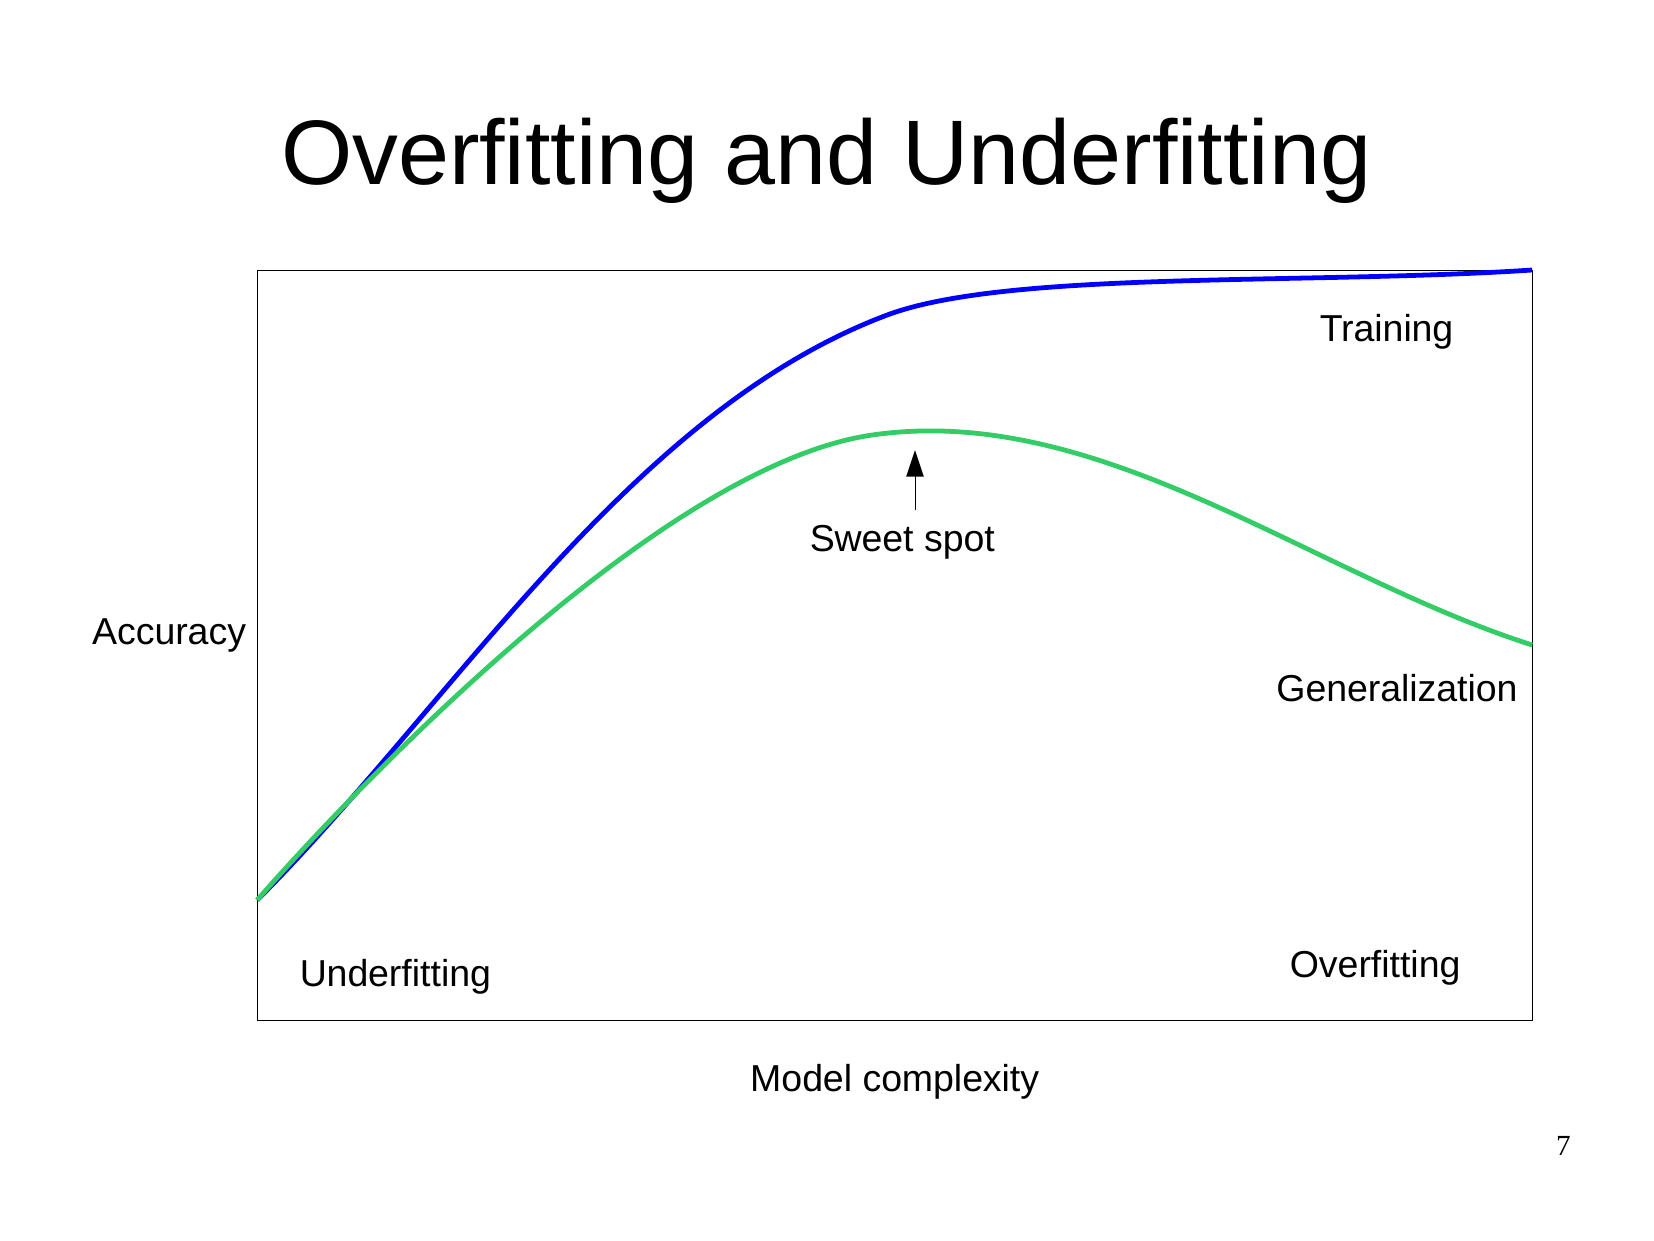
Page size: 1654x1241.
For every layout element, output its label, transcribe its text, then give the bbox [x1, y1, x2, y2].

text_box Accuracy [77, 603, 393, 661]
text_box Underfitting [285, 945, 506, 1002]
text_box Overfitting [1275, 935, 1501, 1011]
text_box Sweet spot [795, 510, 1066, 567]
text_box Training [1305, 300, 1516, 357]
text_box Model complexity [647, 1050, 1143, 1107]
title Overfitting and Underfitting [82, 49, 1571, 257]
text_box Generalization [1261, 660, 1533, 717]
